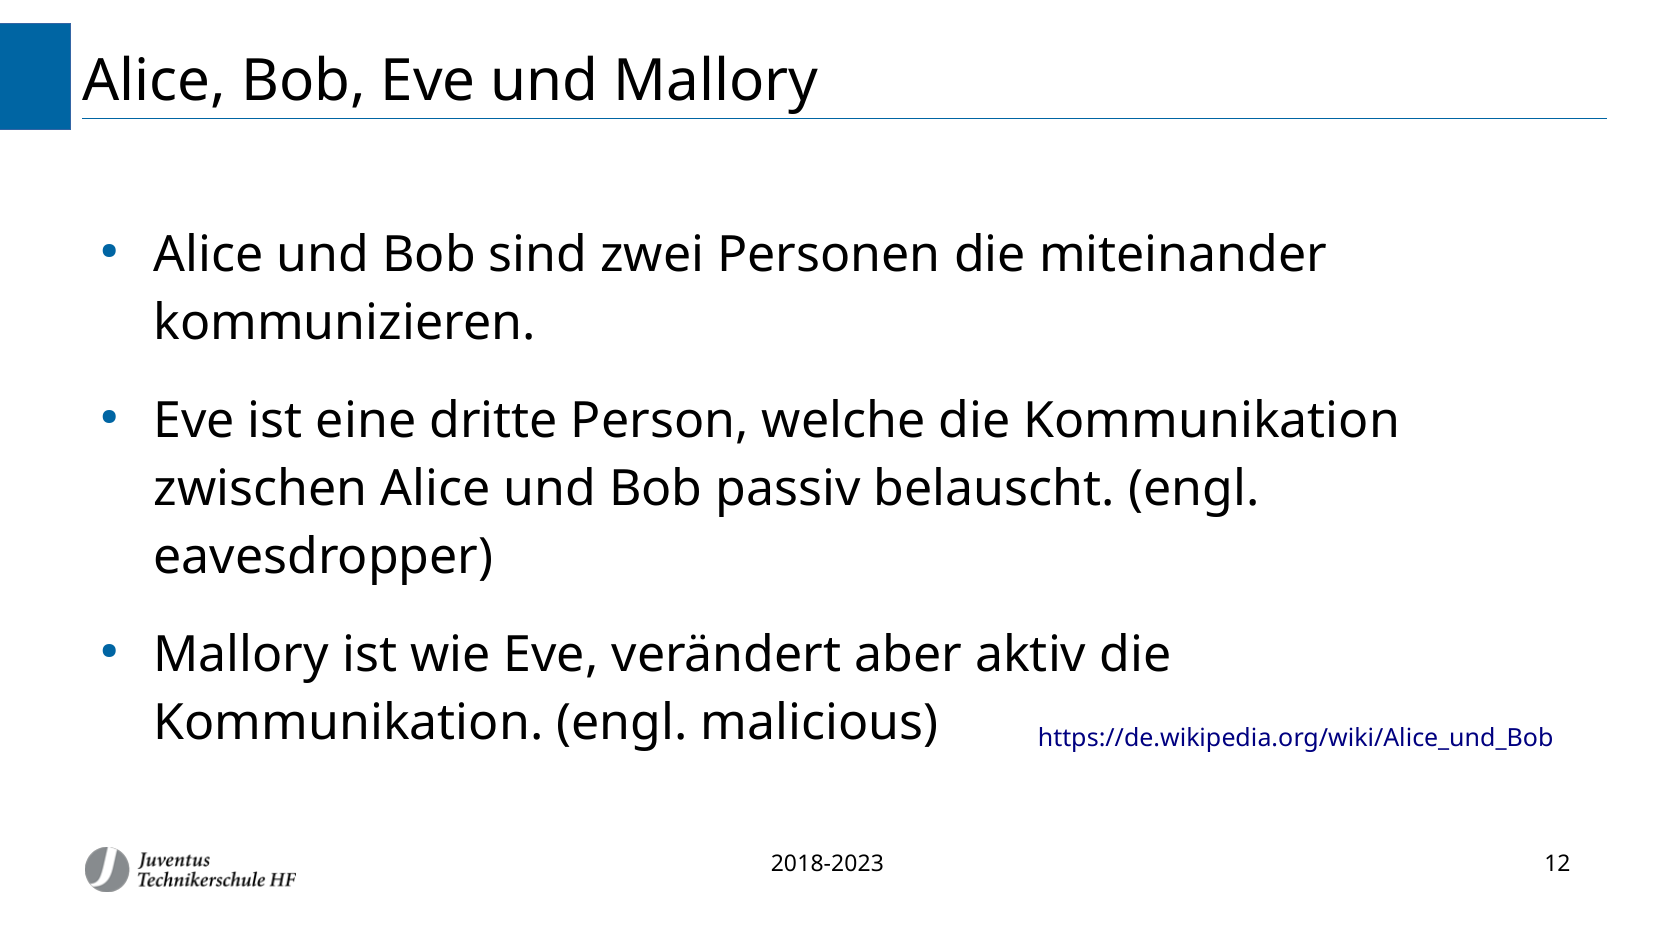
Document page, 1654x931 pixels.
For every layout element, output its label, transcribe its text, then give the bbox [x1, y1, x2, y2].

text_box https://de.wikipedia.org/wiki/Alice_und_Bob [1023, 712, 1545, 758]
title Alice, Bob, Eve und Mallory [82, 37, 1571, 119]
list Alice und Bob sind zwei Personen die miteinander kommunizieren. Eve ist eine dritte Person, welche die Kommunikation zwischen Alice und Bob passiv belauscht. (engl. eavesdropper) Mallory ist wie Eve, verändert aber aktiv die Kommunikation. (engl. malicious) [82, 217, 1571, 758]
picture [85, 847, 296, 892]
